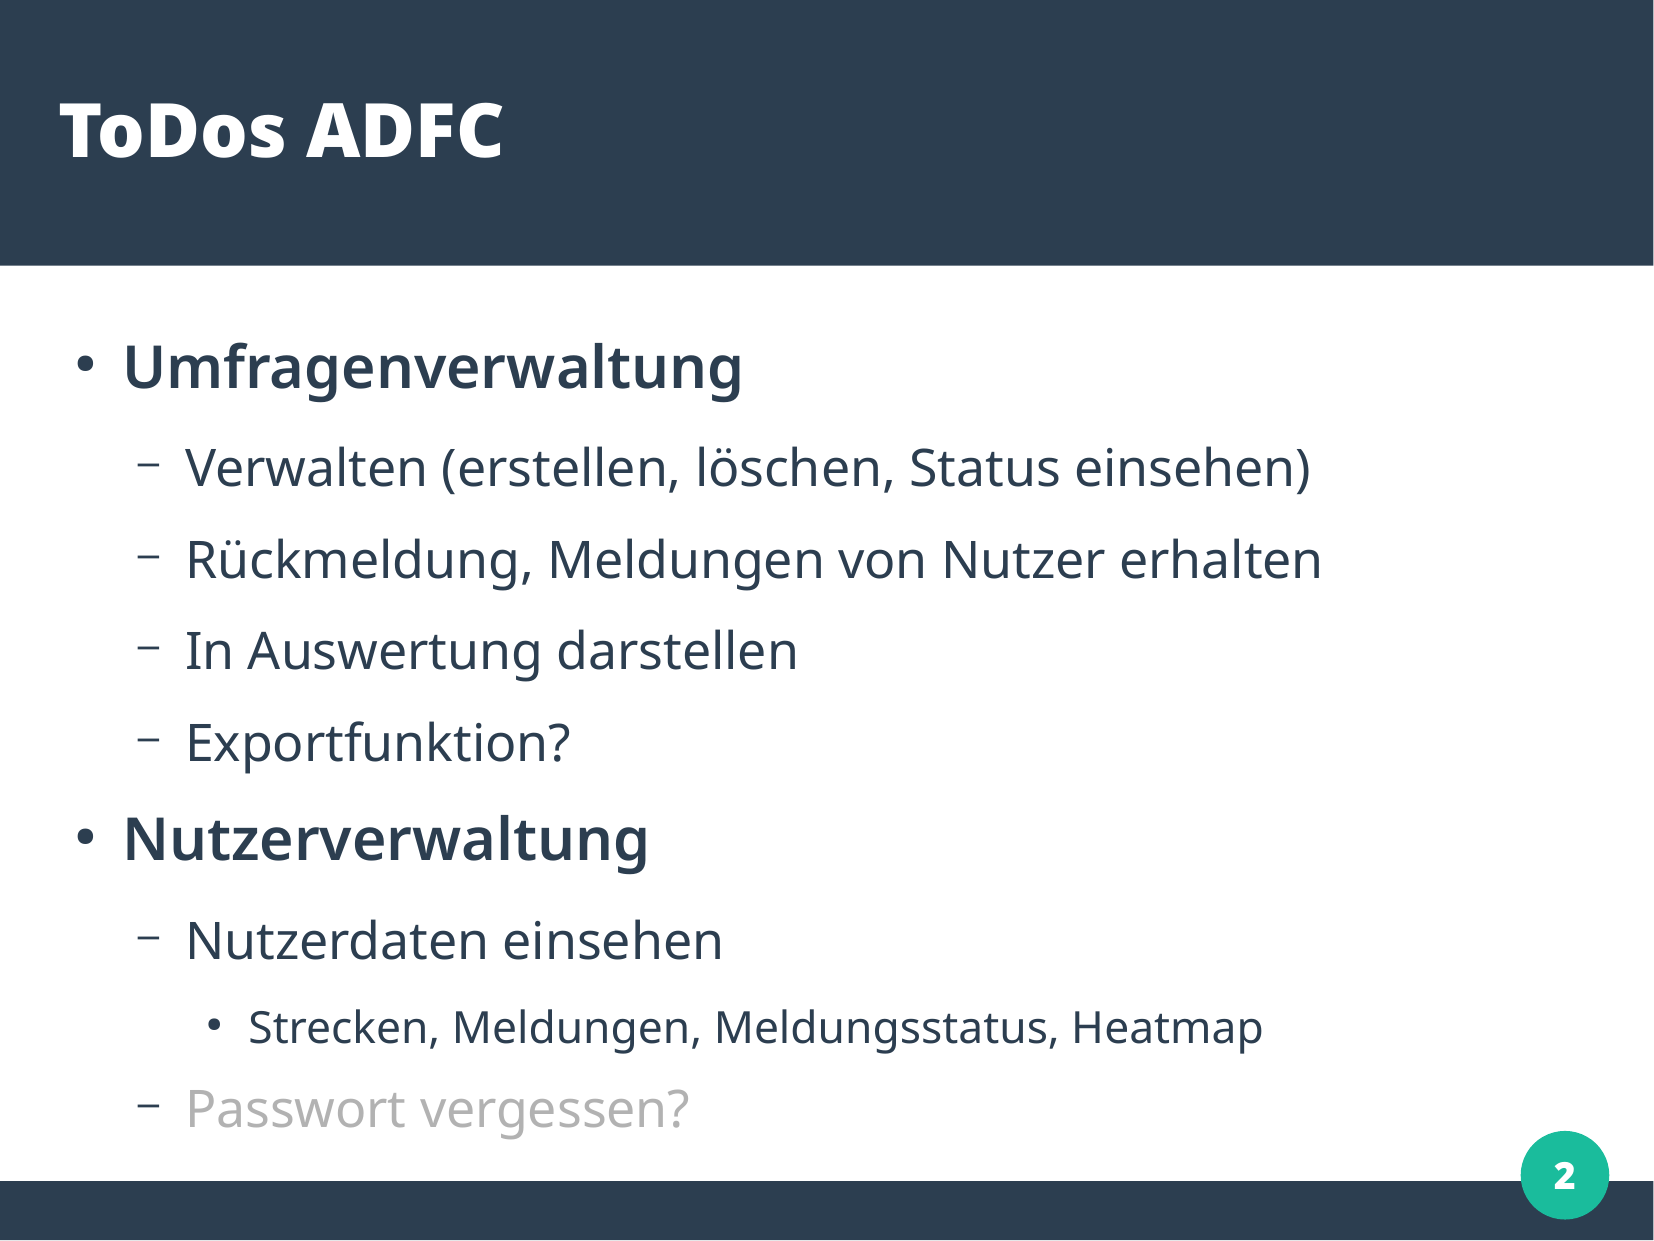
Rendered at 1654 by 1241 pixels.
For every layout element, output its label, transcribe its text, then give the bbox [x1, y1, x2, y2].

list Umfragenverwaltung Verwalten (erstellen, löschen, Status einsehen) Rückmeldung, Meldungen von Nutzer erhalten In Auswertung darstellen Exportfunktion? Nutzerverwaltung Nutzerdaten einsehen Strecken, Meldungen, Meldungsstatus, Heatmap Passwort vergessen? [59, 324, 1595, 1152]
title ToDos ADFC [59, 49, 1595, 207]
